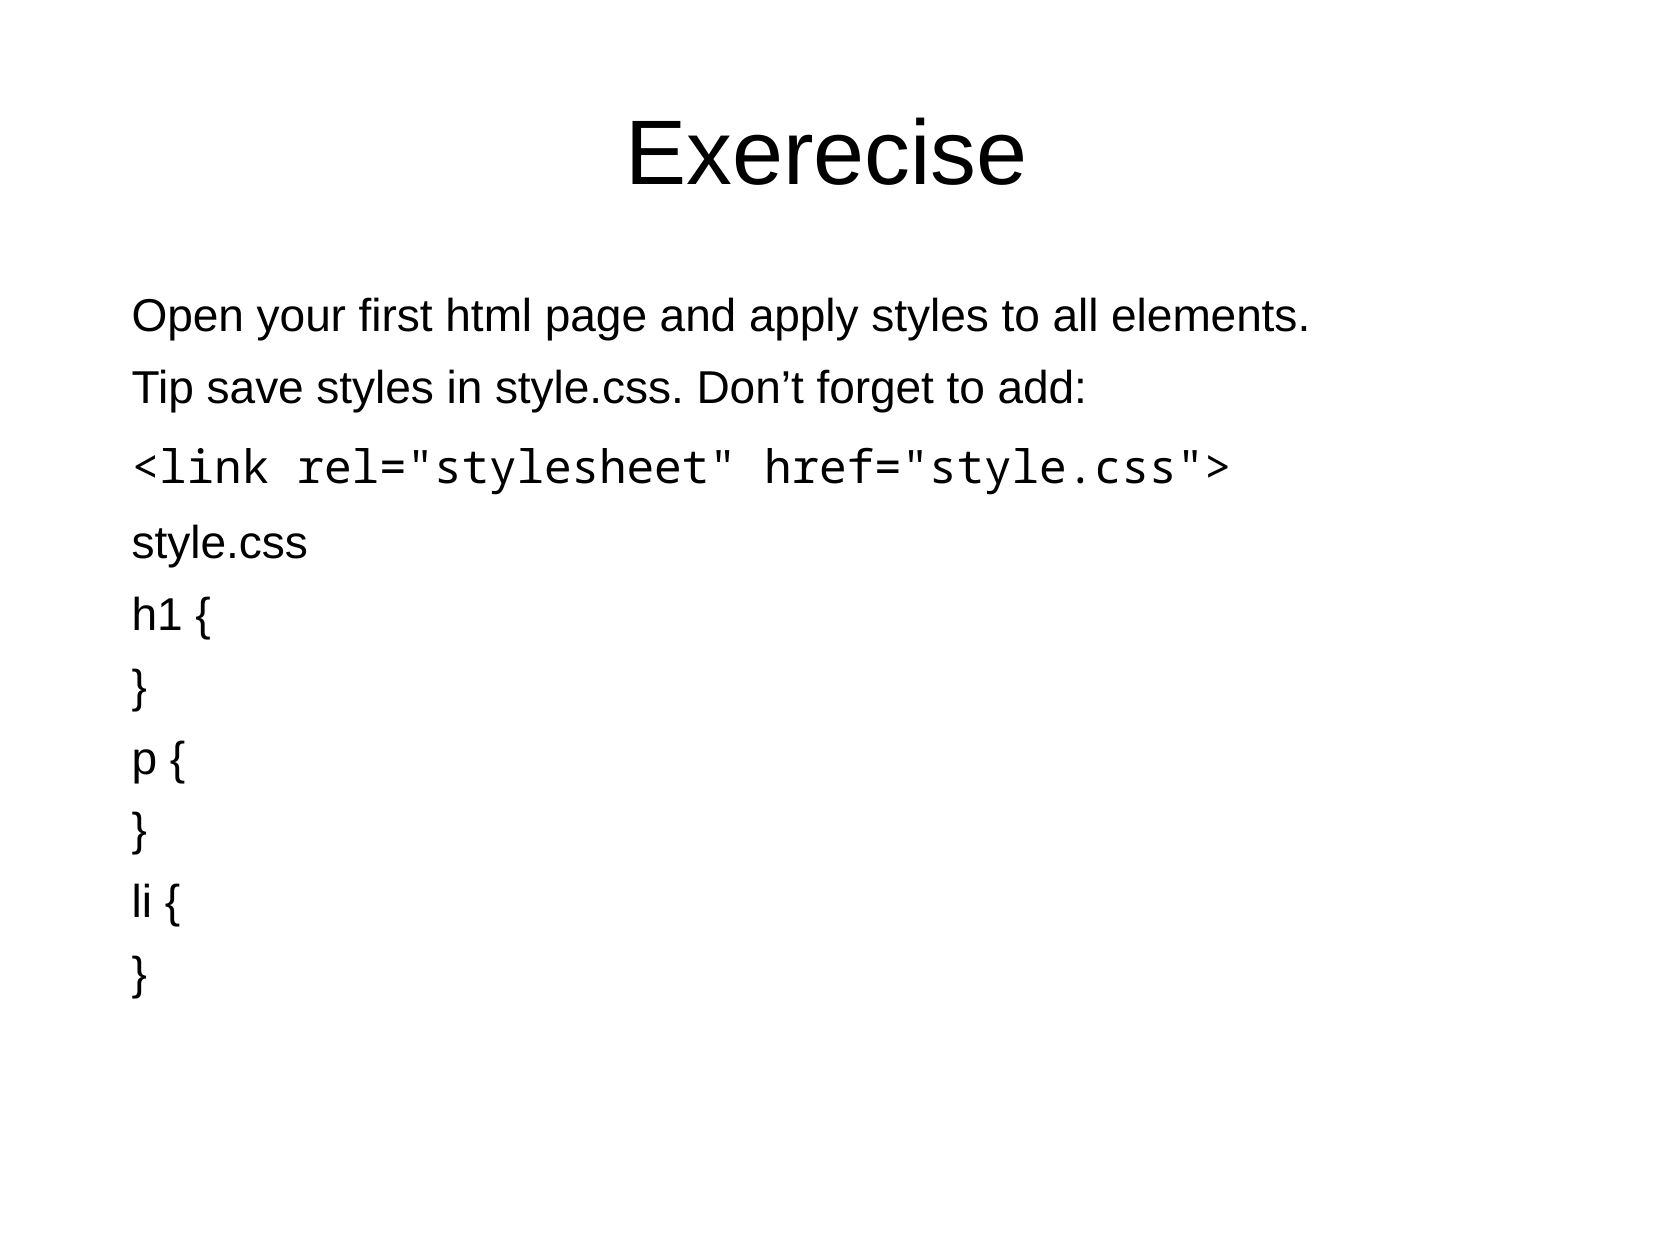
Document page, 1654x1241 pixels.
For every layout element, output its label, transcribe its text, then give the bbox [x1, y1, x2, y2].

title Exerecise [82, 49, 1571, 257]
list Open your first html page and apply styles to all elements. Tip save styles in style.css. Don’t forget to add: <link rel="stylesheet" href="style.css"> style.css h1 { } p { } li { } [82, 290, 1571, 1010]
